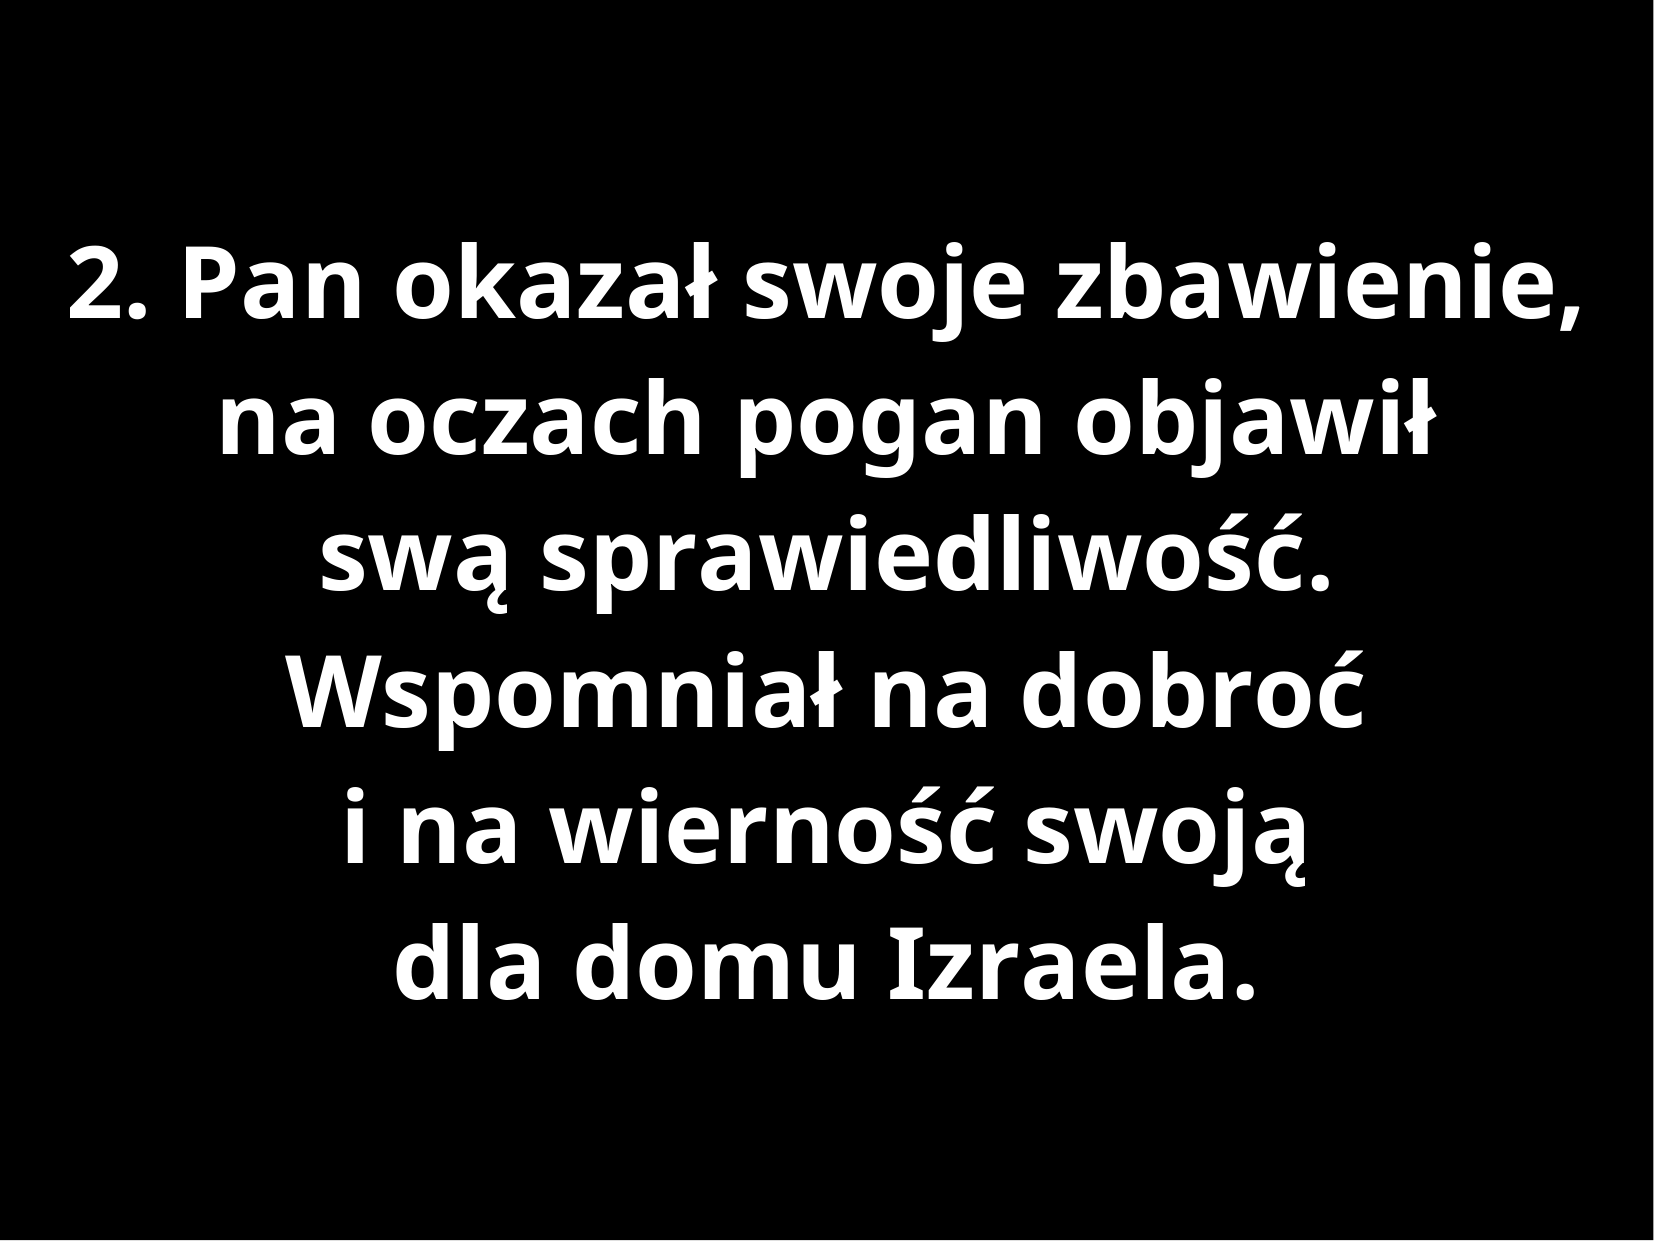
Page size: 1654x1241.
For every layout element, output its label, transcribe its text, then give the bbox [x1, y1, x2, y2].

title 2. Pan okazał swoje zbawienie, na oczach pogan objawił swą sprawiedliwość. Wspomniał na dobroć i na wierność swoją dla domu Izraela. [0, 0, 1654, 1241]
